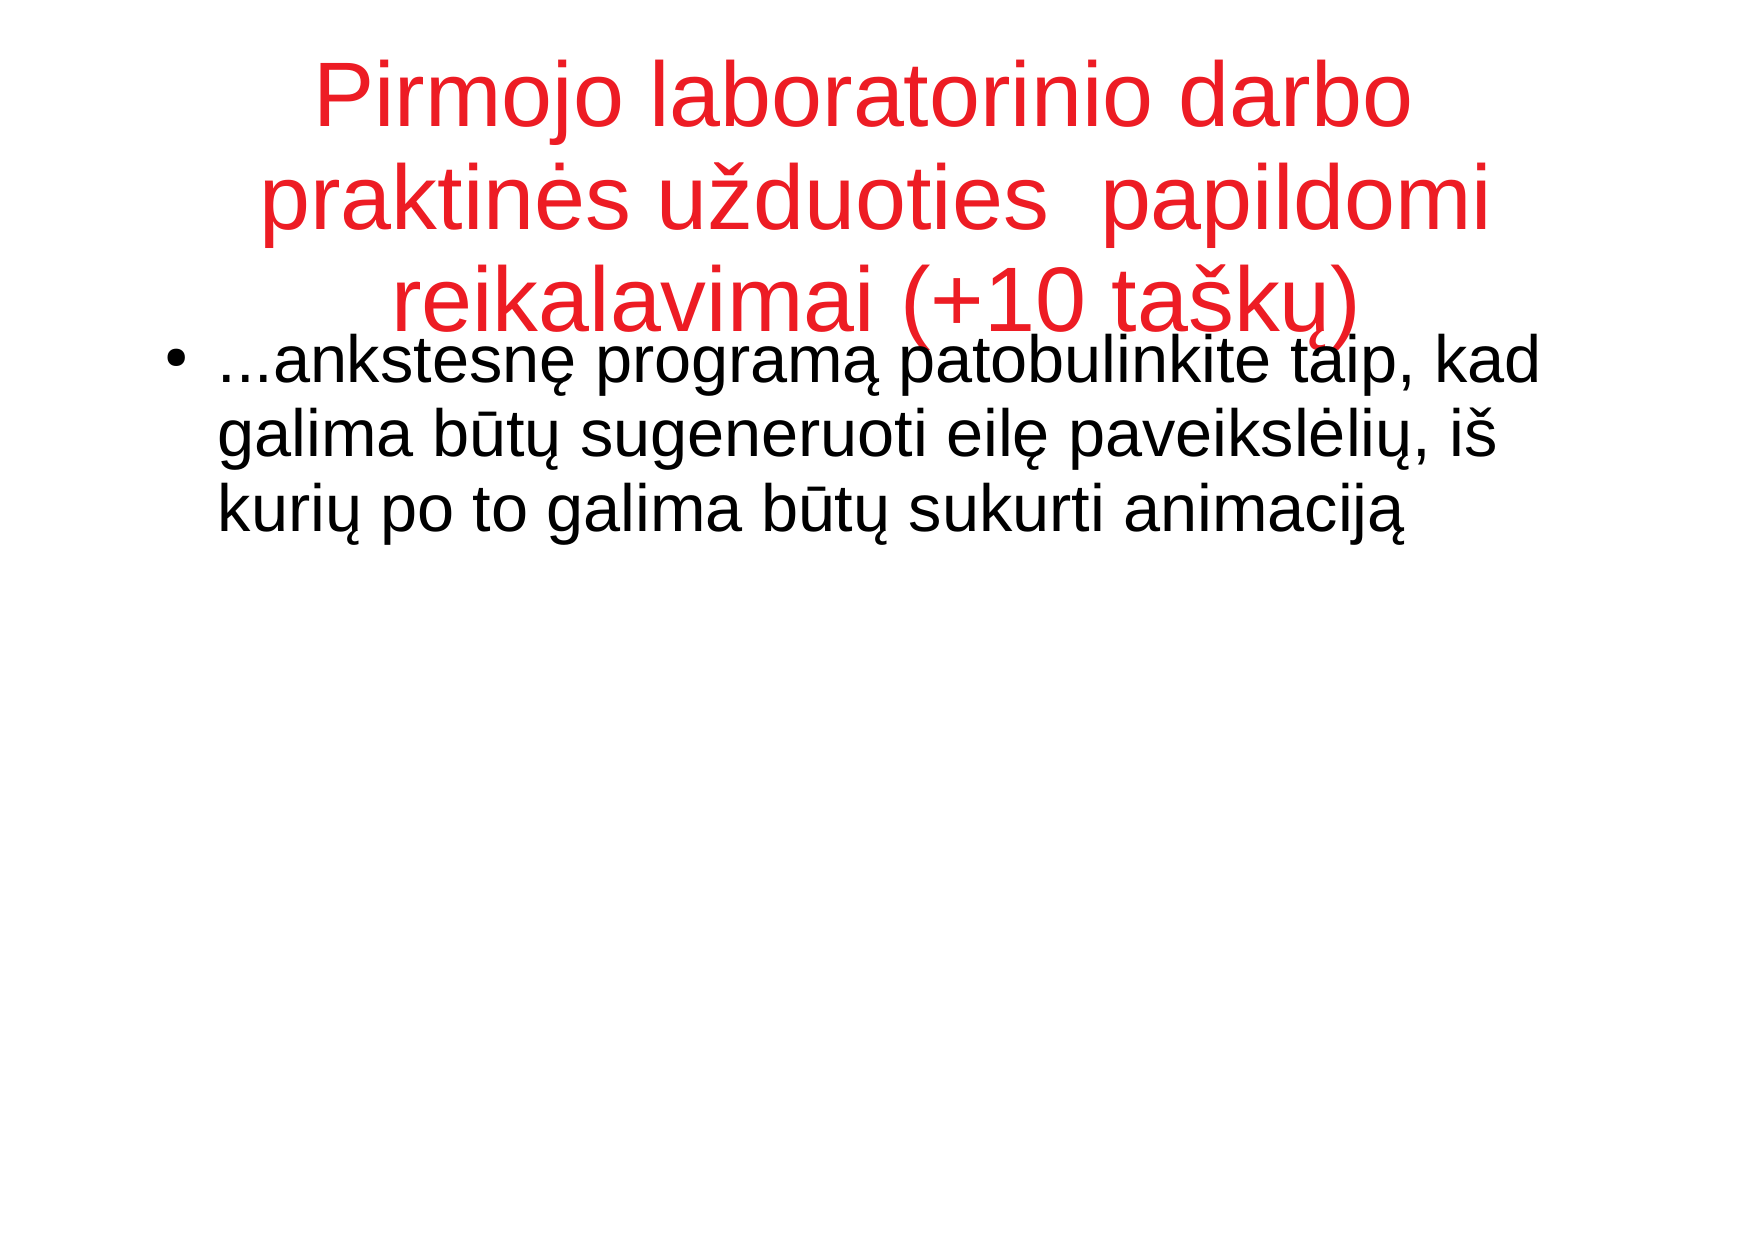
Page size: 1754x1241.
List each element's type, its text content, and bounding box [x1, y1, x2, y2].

title Pirmojo laboratorinio darbo praktinės užduoties papildomi reikalavimai (+10 taškų) [140, 43, 1614, 352]
list ...ankstesnę programą patobulinkite taip, kad galima būtų sugeneruoti eilę paveikslėlių, iš kurių po to galima būtų sukurti animaciją [146, 321, 1619, 1048]
